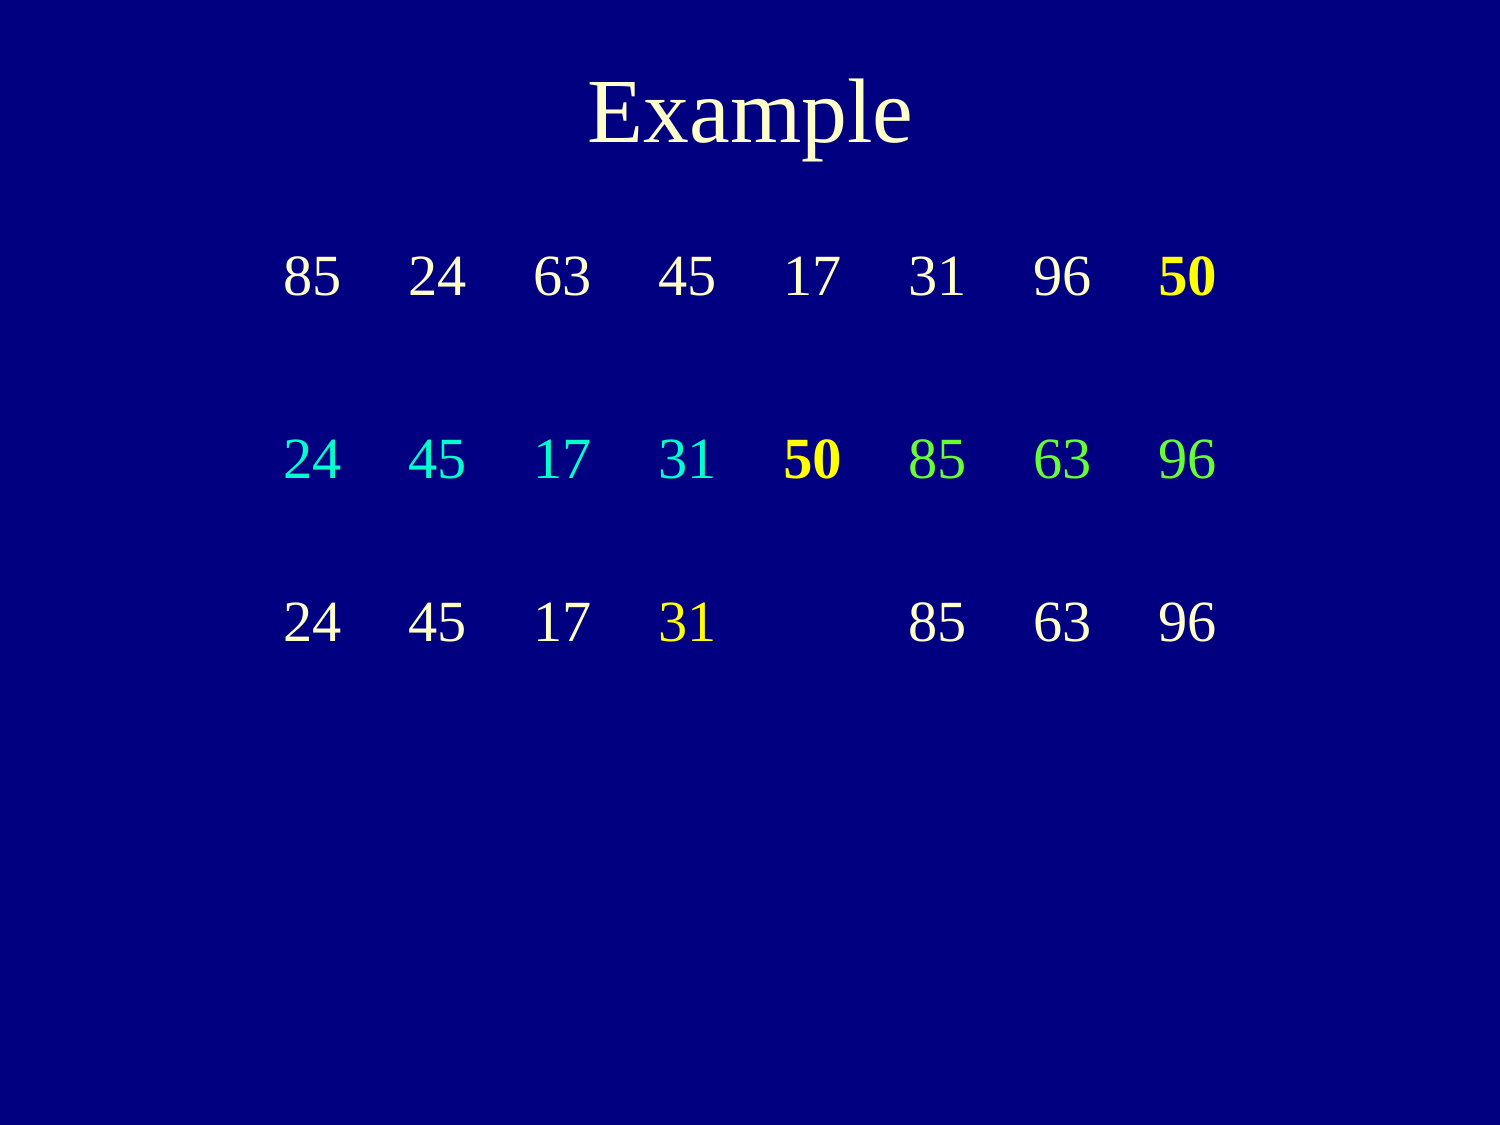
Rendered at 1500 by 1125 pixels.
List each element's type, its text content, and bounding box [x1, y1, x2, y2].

title Example [22, 43, 1480, 169]
table_header 63 [500, 229, 625, 325]
table_header 96 [1125, 575, 1250, 675]
table_header 24 [375, 229, 500, 325]
table_header 50 [1125, 229, 1250, 325]
table_header 31 [625, 575, 750, 675]
table_header 24 [250, 413, 375, 512]
table_header 31 [875, 229, 1000, 325]
table_header 50 [750, 413, 875, 512]
table_header 85 [250, 229, 375, 325]
table_header 63 [1000, 413, 1125, 512]
table_header 45 [625, 229, 750, 325]
table_header 31 [625, 413, 750, 512]
table_header 17 [500, 413, 625, 512]
table_header 45 [375, 413, 500, 512]
table_header 85 [875, 413, 1000, 512]
table_header 85 [875, 575, 1000, 675]
table_header 24 [250, 575, 375, 675]
table_header 17 [500, 575, 625, 675]
table_header 96 [1125, 413, 1250, 512]
table_header 63 [1000, 575, 1125, 675]
table_header 96 [1000, 229, 1125, 325]
table_header 45 [375, 575, 500, 675]
table_header 17 [750, 229, 875, 325]
